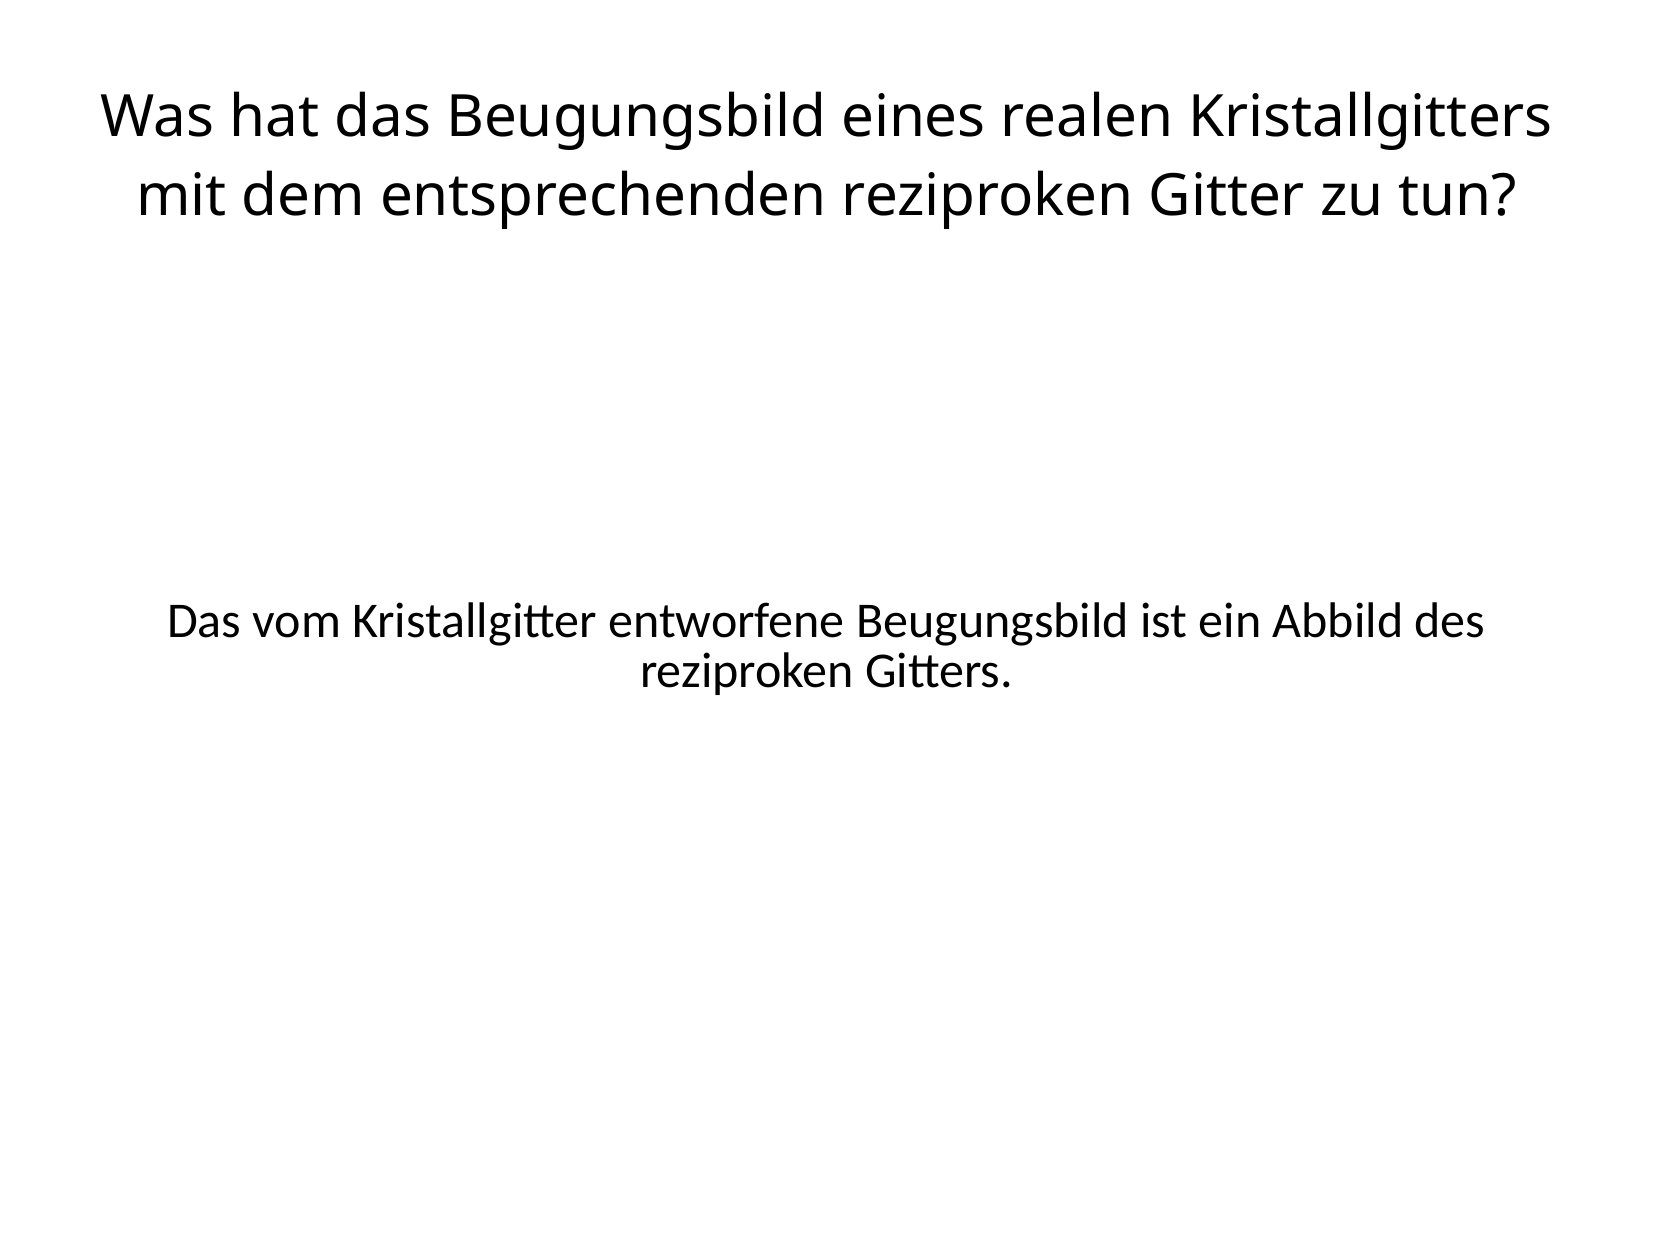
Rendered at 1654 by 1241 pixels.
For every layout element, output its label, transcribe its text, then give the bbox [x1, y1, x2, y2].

subtitle Das vom Kristallgitter entworfene Beugungsbild ist ein Abbild des reziproken Gitters. [82, 290, 1571, 1010]
title Was hat das Beugungsbild eines realen Kristallgitters mit dem entsprechenden reziproken Gitter zu tun? [82, 49, 1571, 257]
